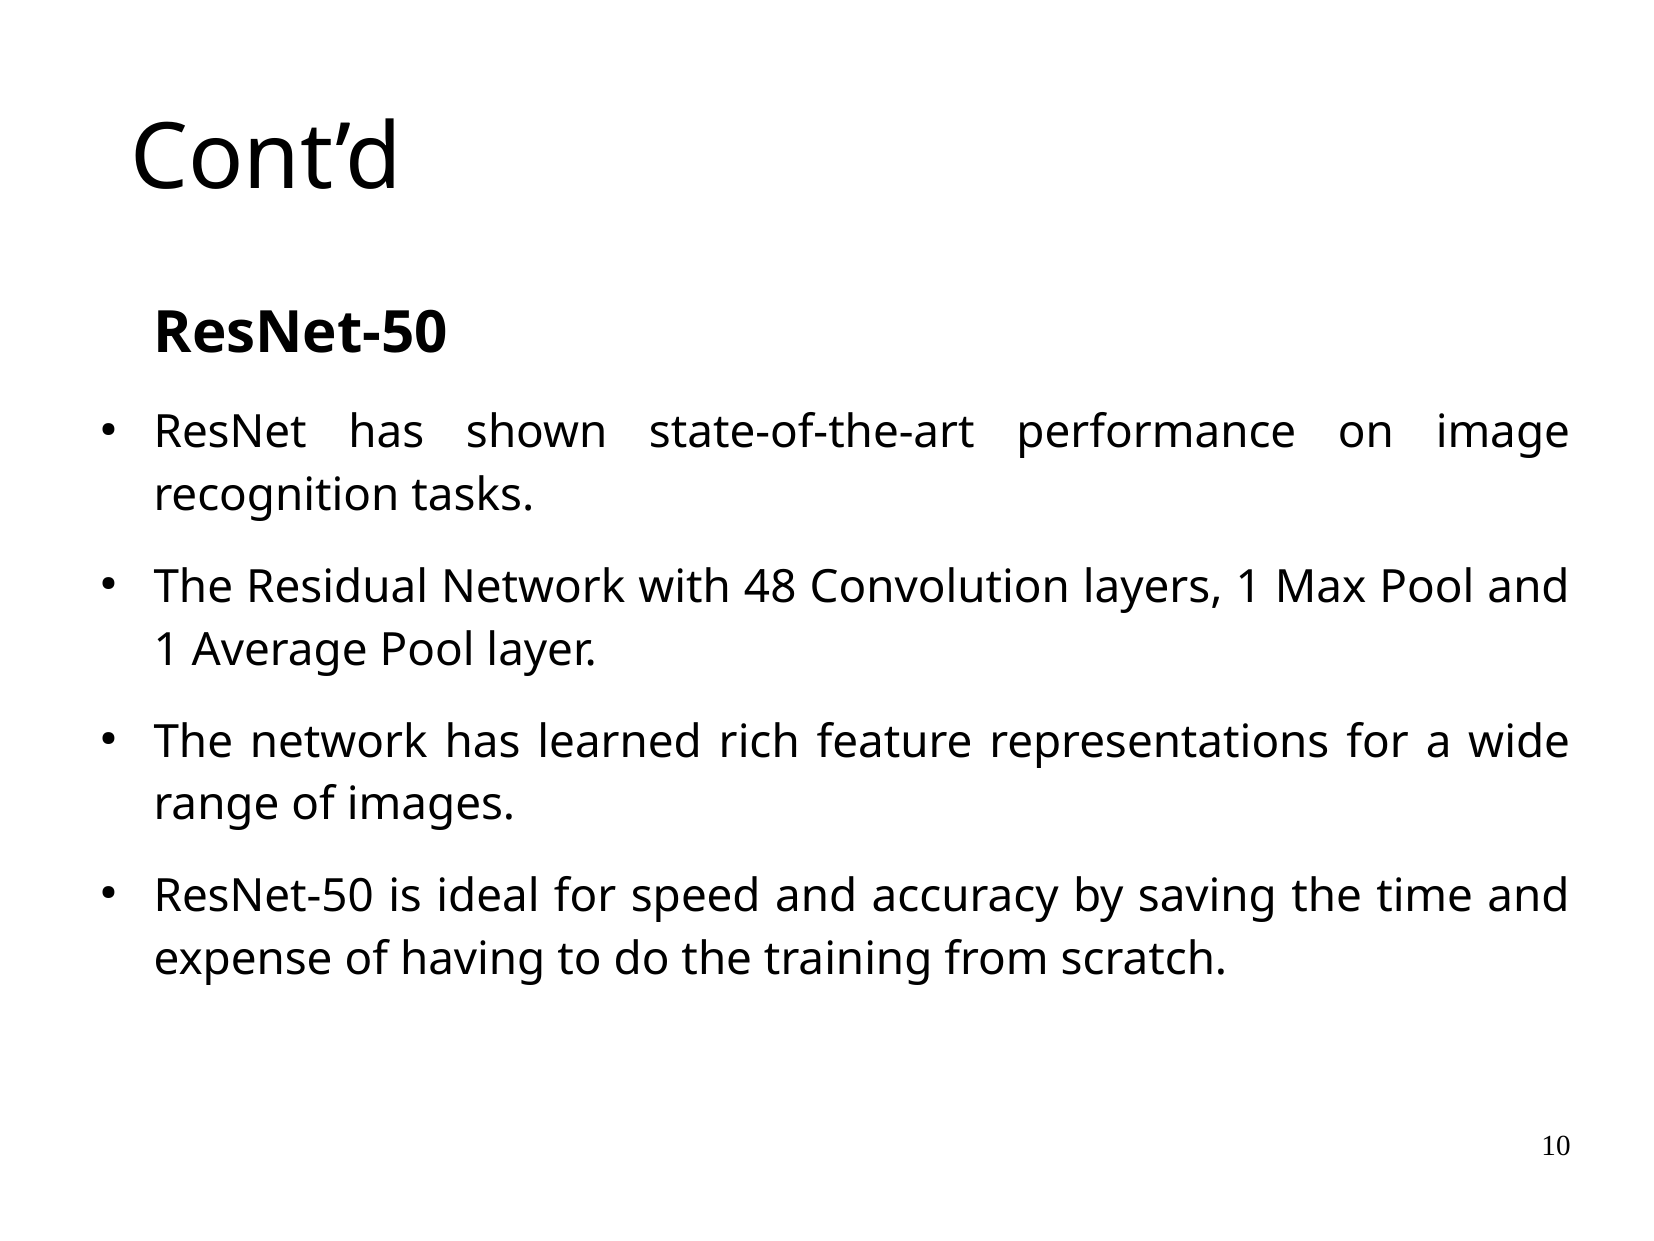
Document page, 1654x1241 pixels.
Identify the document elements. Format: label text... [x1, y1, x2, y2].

list ResNet-50 ResNet has shown state-of-the-art performance on image recognition tasks. The Residual Network with 48 Convolution layers, 1 Max Pool and 1 Average Pool layer. The network has learned rich feature representations for a wide range of images. ResNet-50 is ideal for speed and accuracy by saving the time and expense of having to do the training from scratch. [82, 290, 1571, 1010]
title Cont’d [82, 49, 1571, 257]
